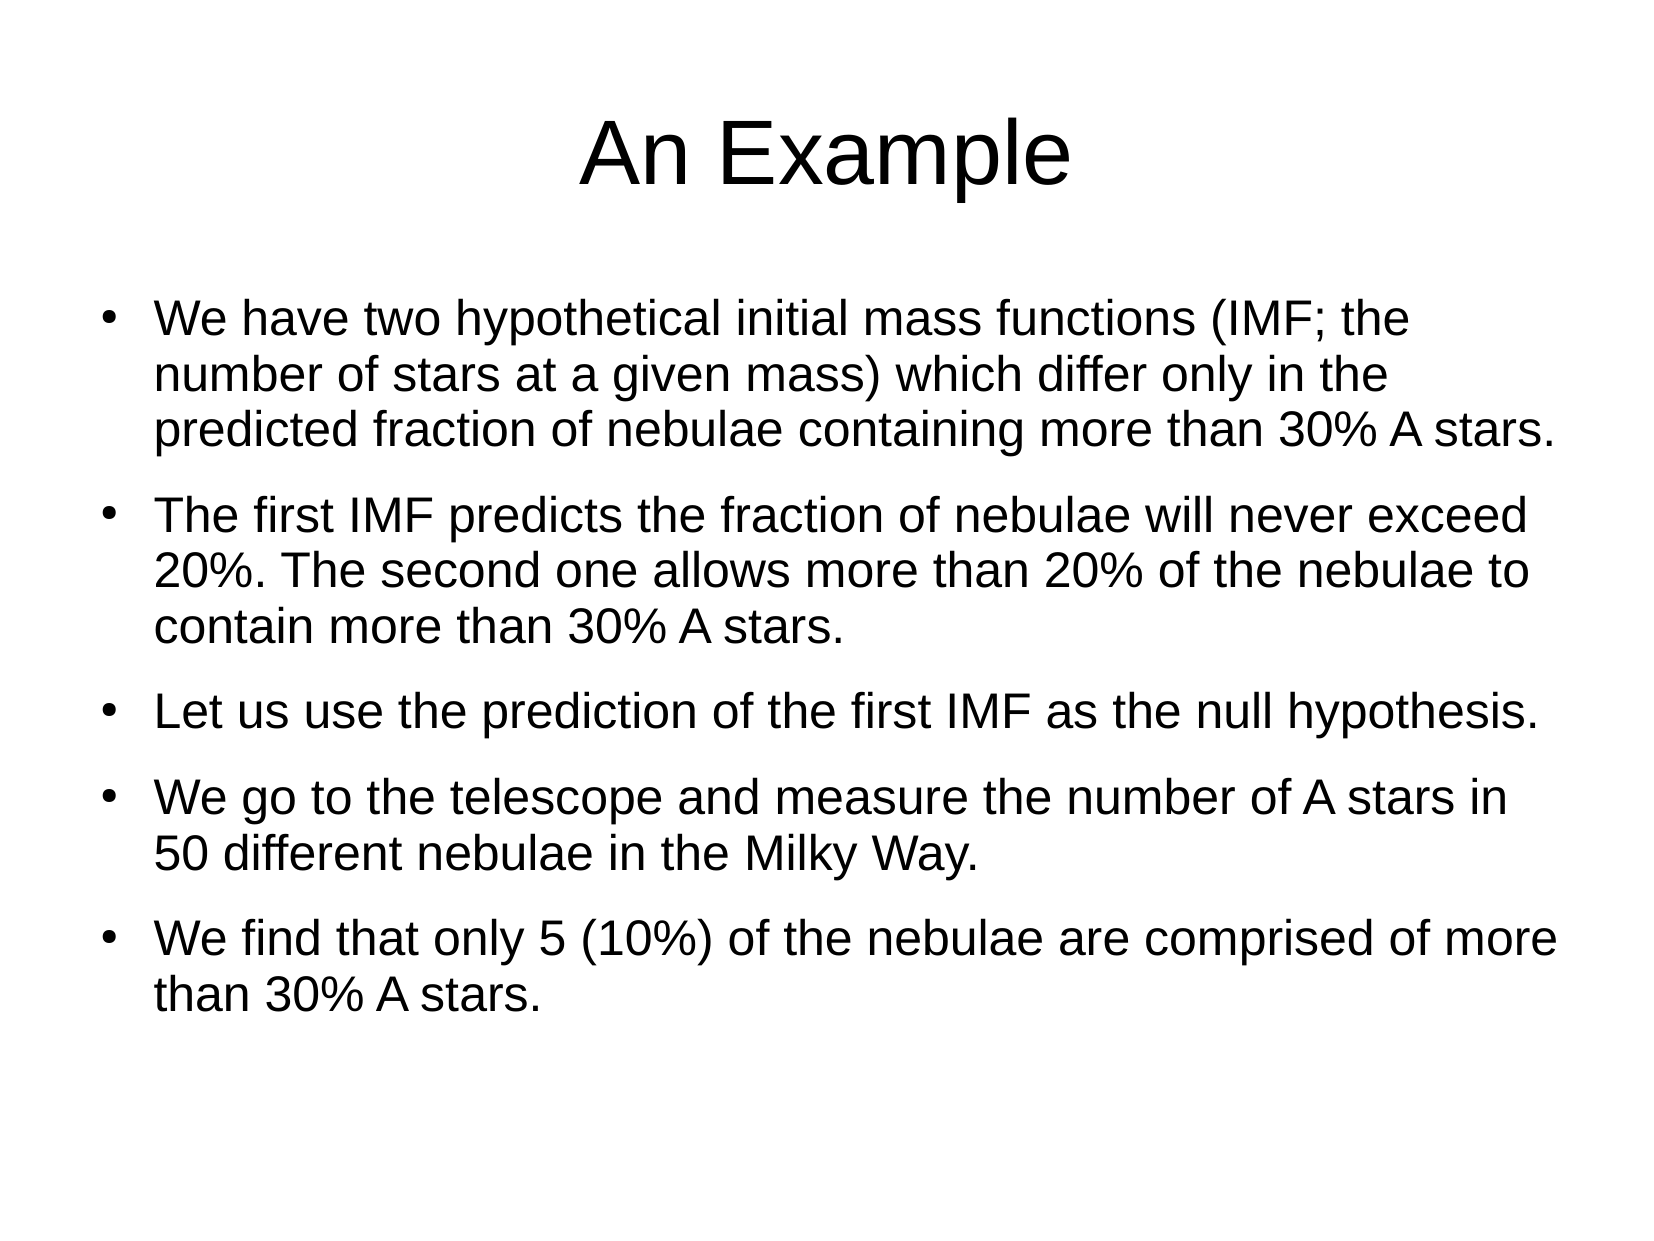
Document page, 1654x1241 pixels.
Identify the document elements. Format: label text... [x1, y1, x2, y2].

title An Example [82, 49, 1571, 257]
list We have two hypothetical initial mass functions (IMF; the number of stars at a given mass) which differ only in the predicted fraction of nebulae containing more than 30% A stars. The first IMF predicts the fraction of nebulae will never exceed 20%. The second one allows more than 20% of the nebulae to contain more than 30% A stars. Let us use the prediction of the first IMF as the null hypothesis. We go to the telescope and measure the number of A stars in 50 different nebulae in the Milky Way. We find that only 5 (10%) of the nebulae are comprised of more than 30% A stars. [82, 290, 1571, 1216]
